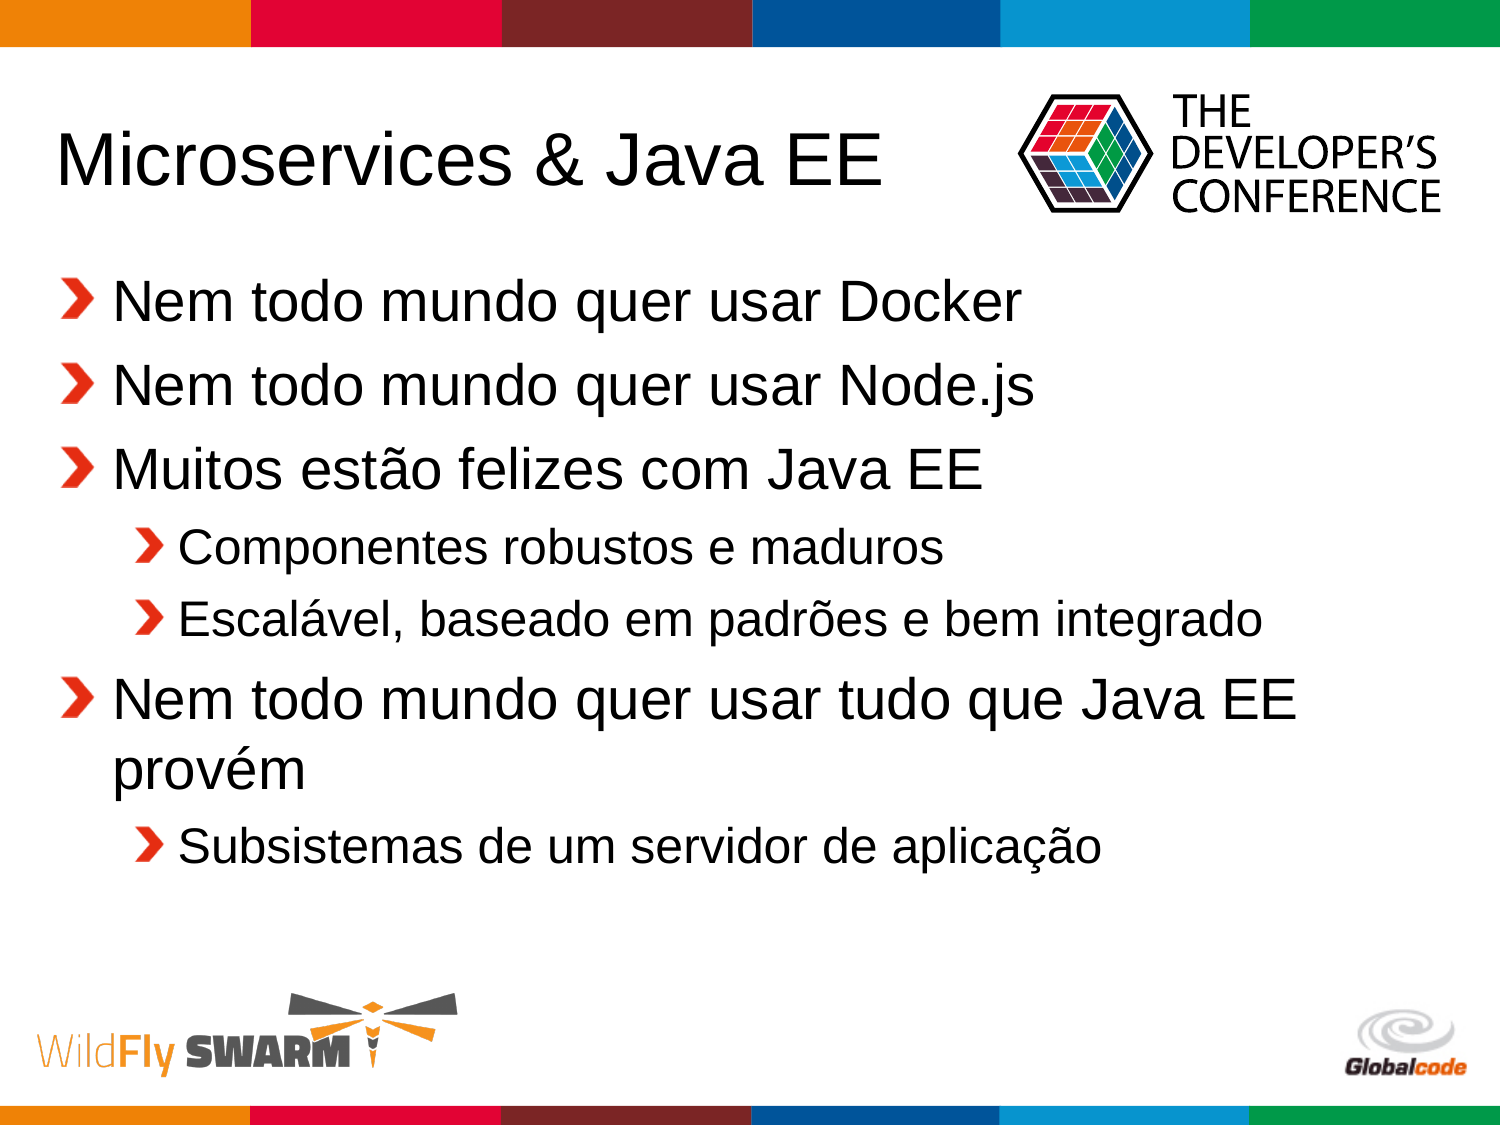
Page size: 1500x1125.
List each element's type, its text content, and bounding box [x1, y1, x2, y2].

picture [28, 974, 466, 1095]
picture [1328, 964, 1486, 1105]
list Nem todo mundo quer usar Docker Nem todo mundo quer usar Node.js Muitos estão felizes com Java EE Componentes robustos e maduros Escalável, baseado em padrões e bem integrado Nem todo mundo quer usar tudo que Java EE provém Subsistemas de um servidor de aplicação [41, 255, 1459, 1000]
title Microservices & Java EE [41, 79, 975, 232]
